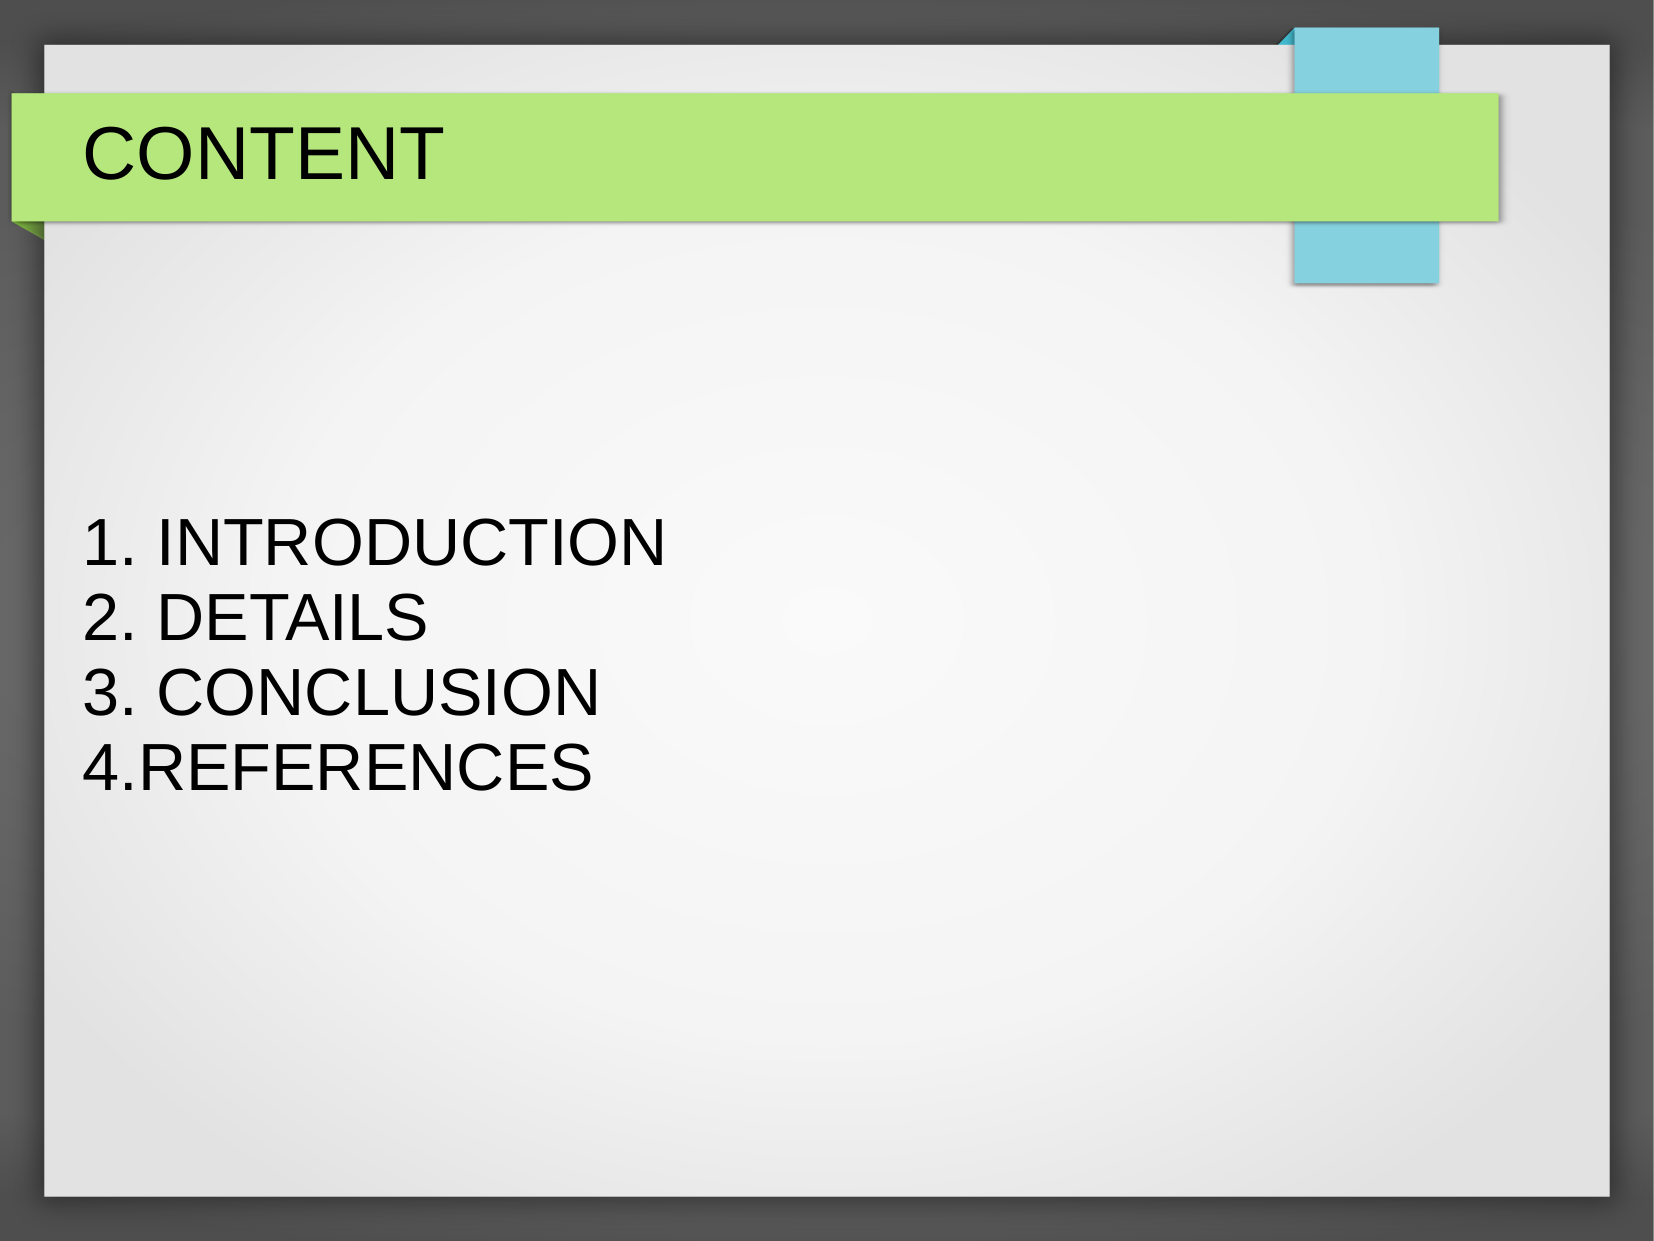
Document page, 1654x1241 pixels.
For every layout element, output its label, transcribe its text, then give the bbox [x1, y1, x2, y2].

subtitle 1. INTRODUCTION 2. DETAILS 3. CONCLUSION 4.REFERENCES [82, 295, 1571, 1015]
title CONTENT [82, 94, 1264, 213]
picture [0, 0, 1654, 1241]
